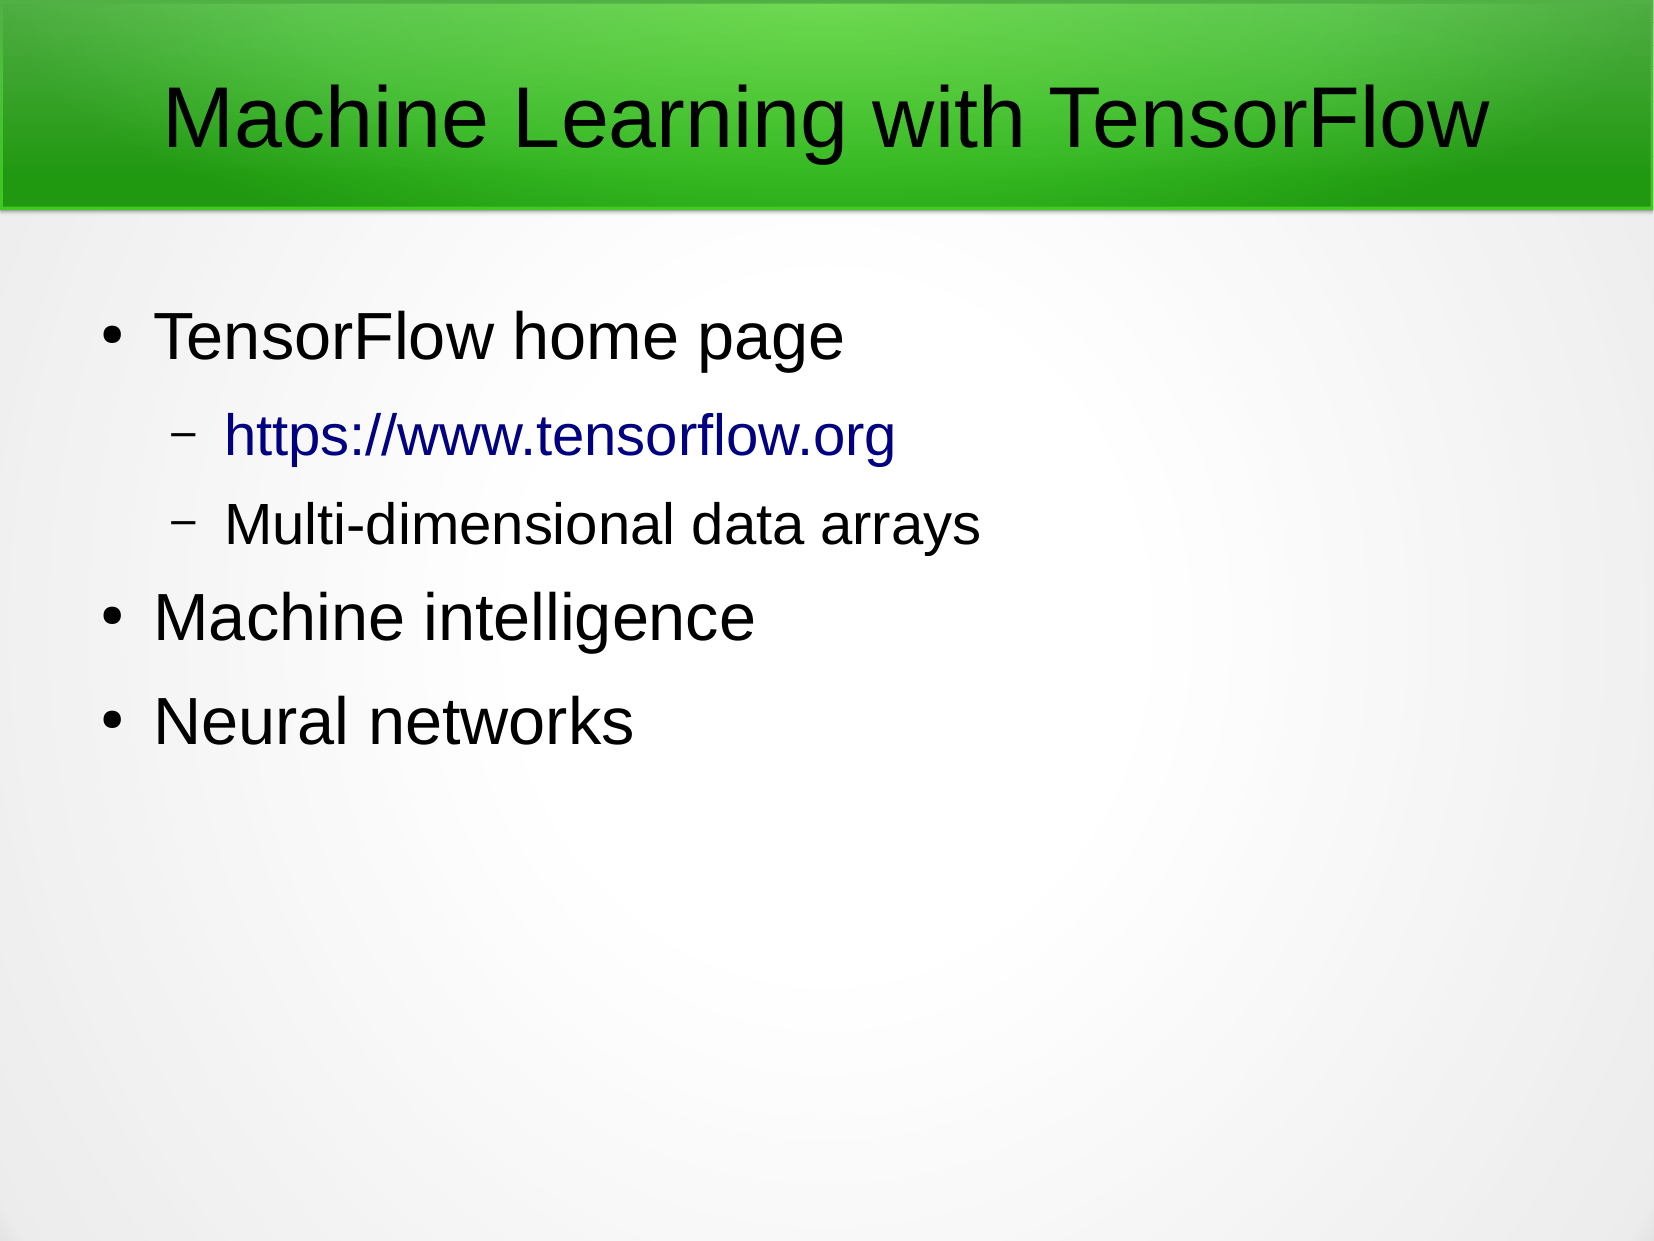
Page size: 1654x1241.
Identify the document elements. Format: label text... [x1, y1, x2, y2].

title Machine Learning with TensorFlow [82, 47, 1571, 189]
list TensorFlow home page https://www.tensorflow.org Multi-dimensional data arrays Machine intelligence Neural networks [82, 299, 1571, 1019]
